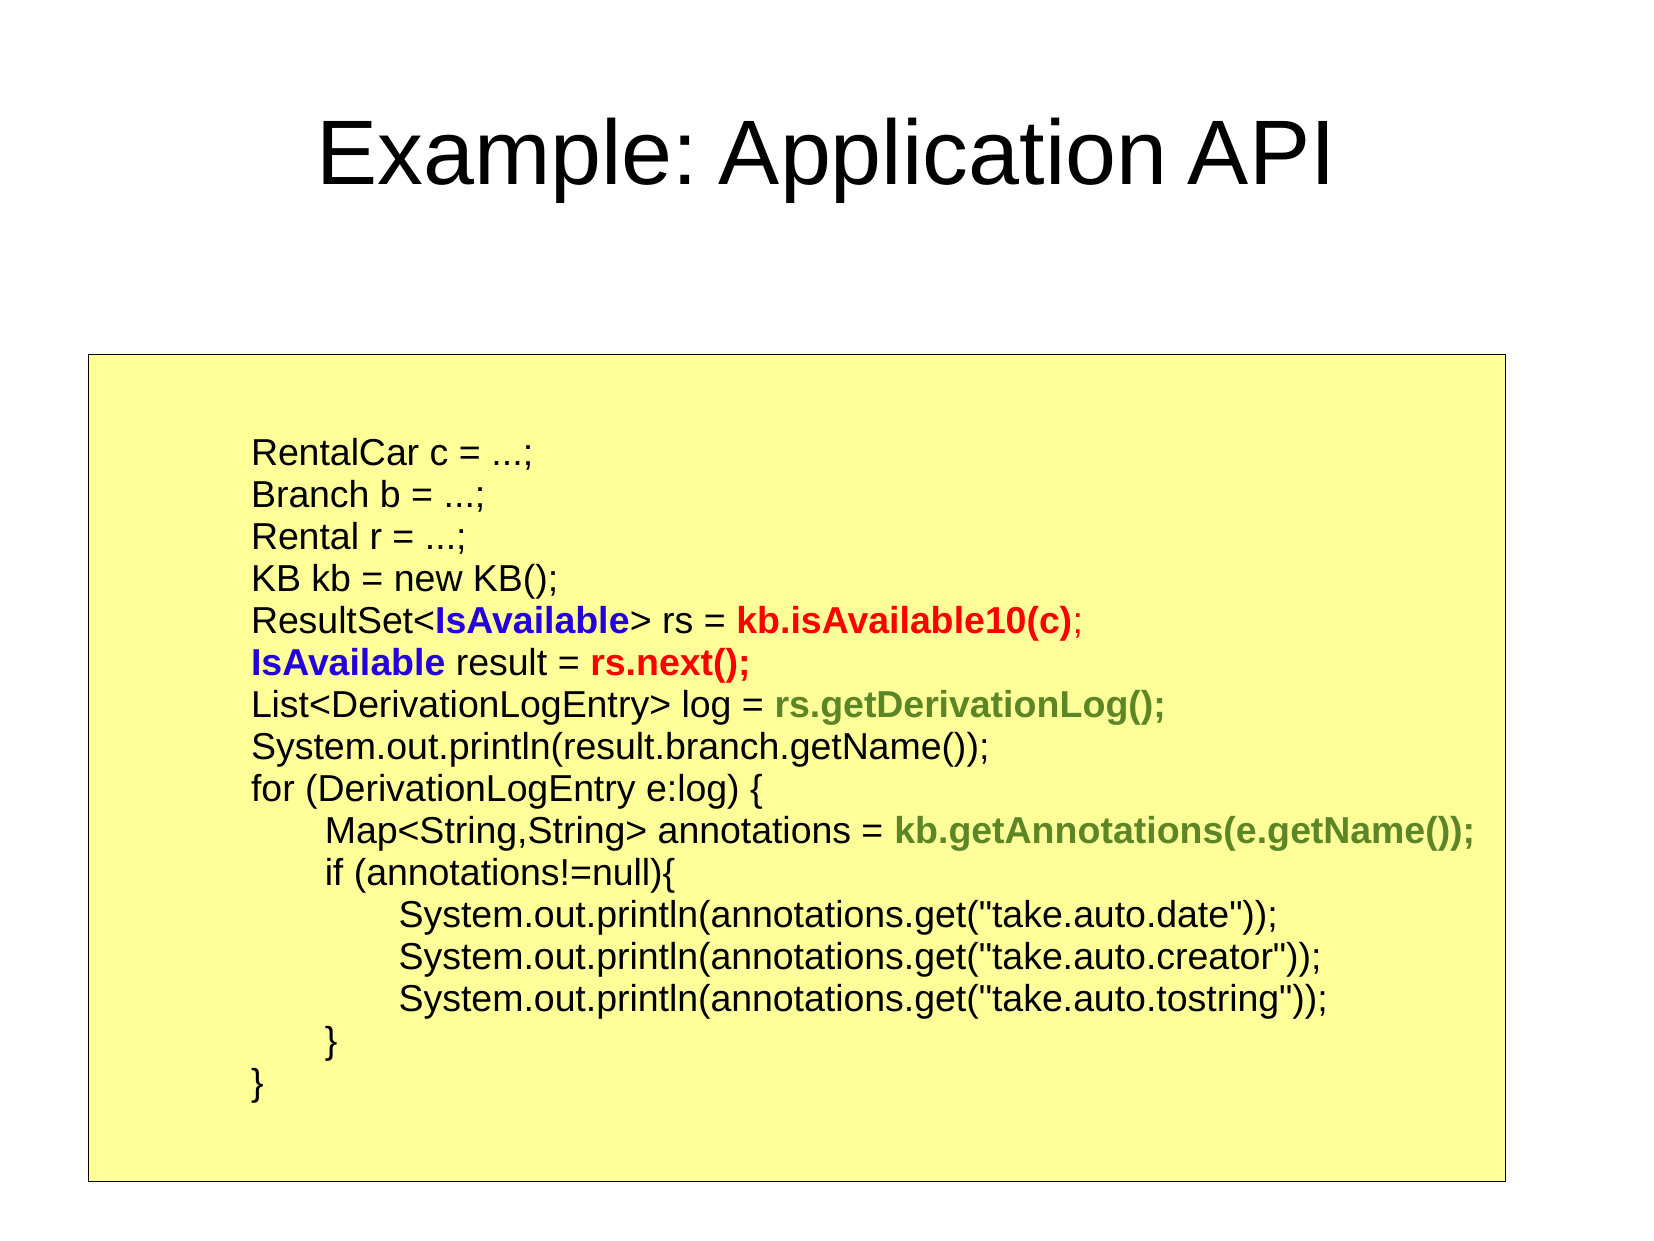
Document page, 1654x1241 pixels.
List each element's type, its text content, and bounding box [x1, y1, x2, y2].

text_box RentalCar c = ...; Branch b = ...; Rental r = ...; KB kb = new KB(); ResultSet<IsAvailable> rs = kb.isAvailable10(c); IsAvailable result = rs.next(); List<DerivationLogEntry> log = rs.getDerivationLog(); System.out.println(result.branch.getName()); for (DerivationLogEntry e:log) { Map<String,String> annotations = kb.getAnnotations(e.getName()); if (annotations!=null){ System.out.println(annotations.get("take.auto.date")); System.out.println(annotations.get("take.auto.creator")); System.out.println(annotations.get("take.auto.tostring")); } } [88, 354, 1506, 1182]
title Example: Application API [82, 49, 1571, 257]
